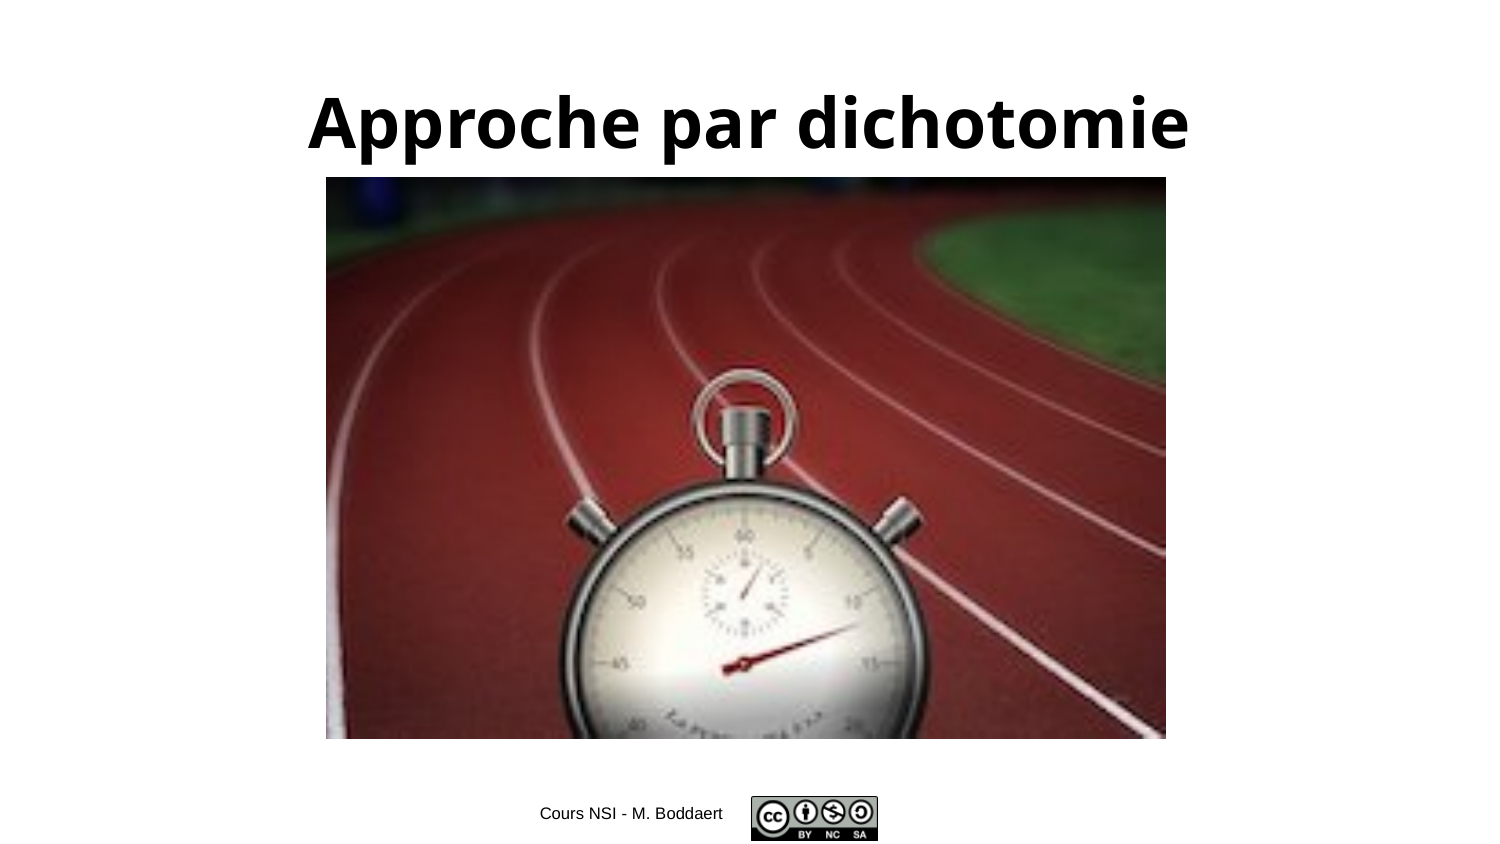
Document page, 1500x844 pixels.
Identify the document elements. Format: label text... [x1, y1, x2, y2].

picture [326, 177, 1166, 739]
title Approche par dichotomie [51, 63, 1449, 178]
picture [751, 796, 878, 841]
